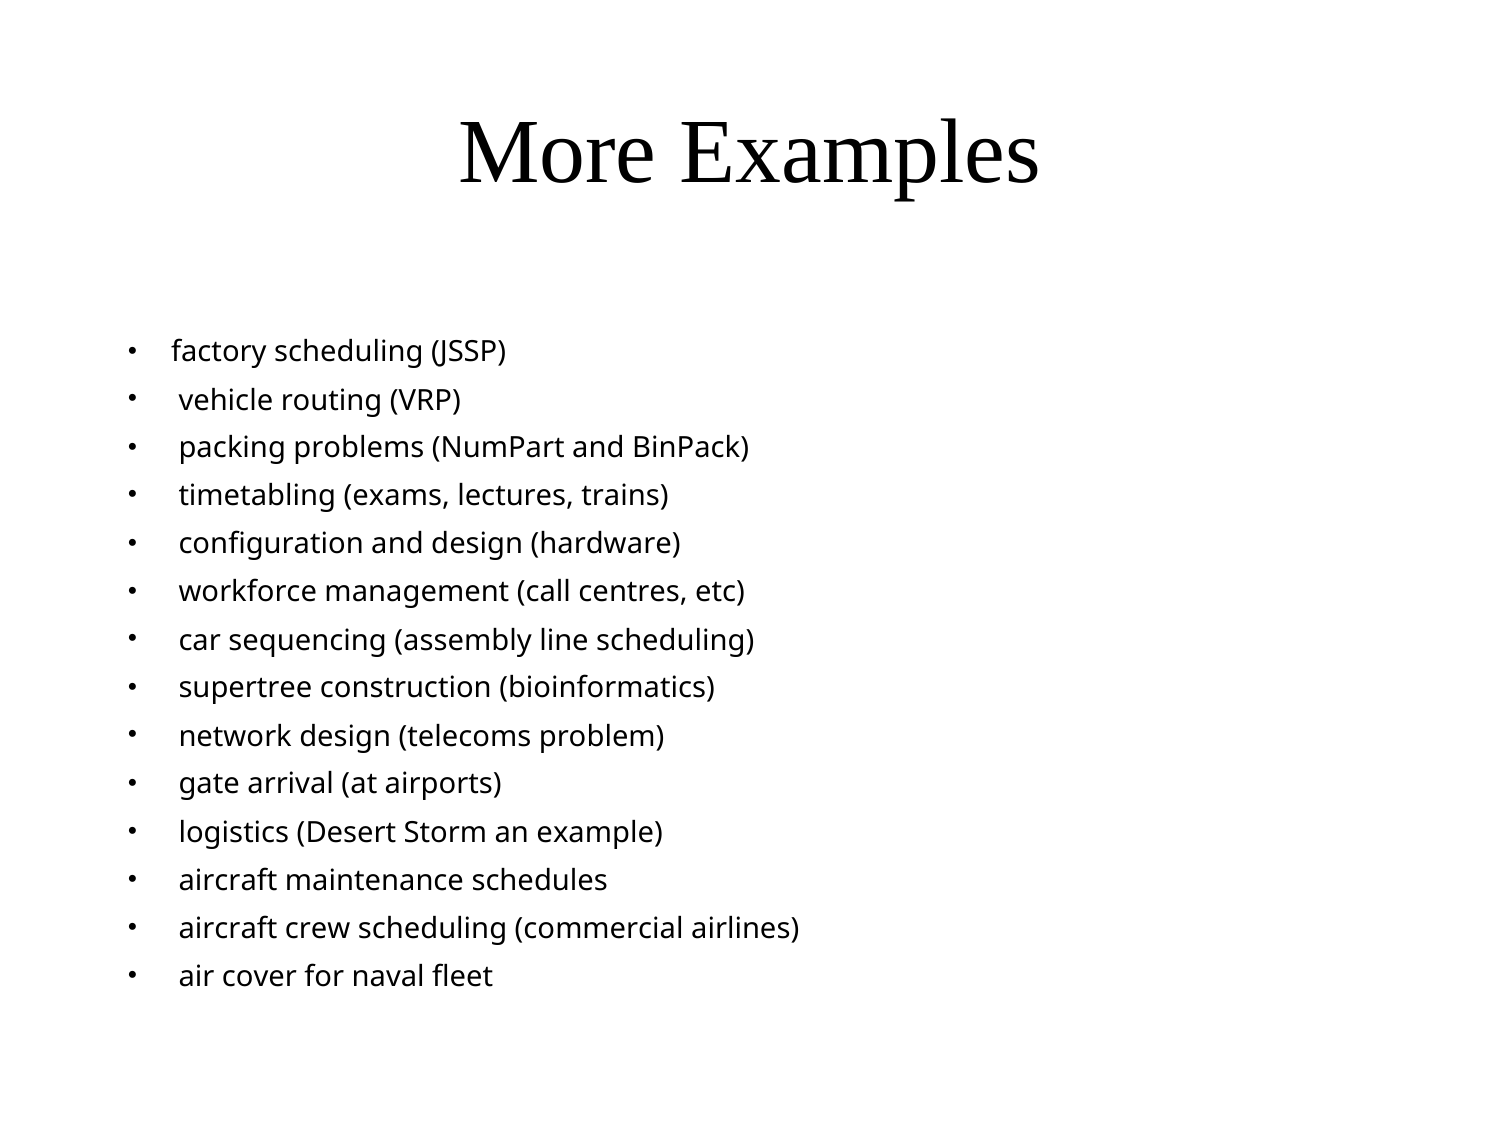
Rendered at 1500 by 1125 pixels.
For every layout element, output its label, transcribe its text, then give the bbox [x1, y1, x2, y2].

title More Examples [112, 52, 1388, 241]
list factory scheduling (JSSP) vehicle routing (VRP) packing problems (NumPart and BinPack) timetabling (exams, lectures, trains) configuration and design (hardware) workforce management (call centres, etc) car sequencing (assembly line scheduling) supertree construction (bioinformatics) network design (telecoms problem) gate arrival (at airports) logistics (Desert Storm an example) aircraft maintenance schedules aircraft crew scheduling (commercial airlines) air cover for naval fleet [112, 324, 1388, 1000]
